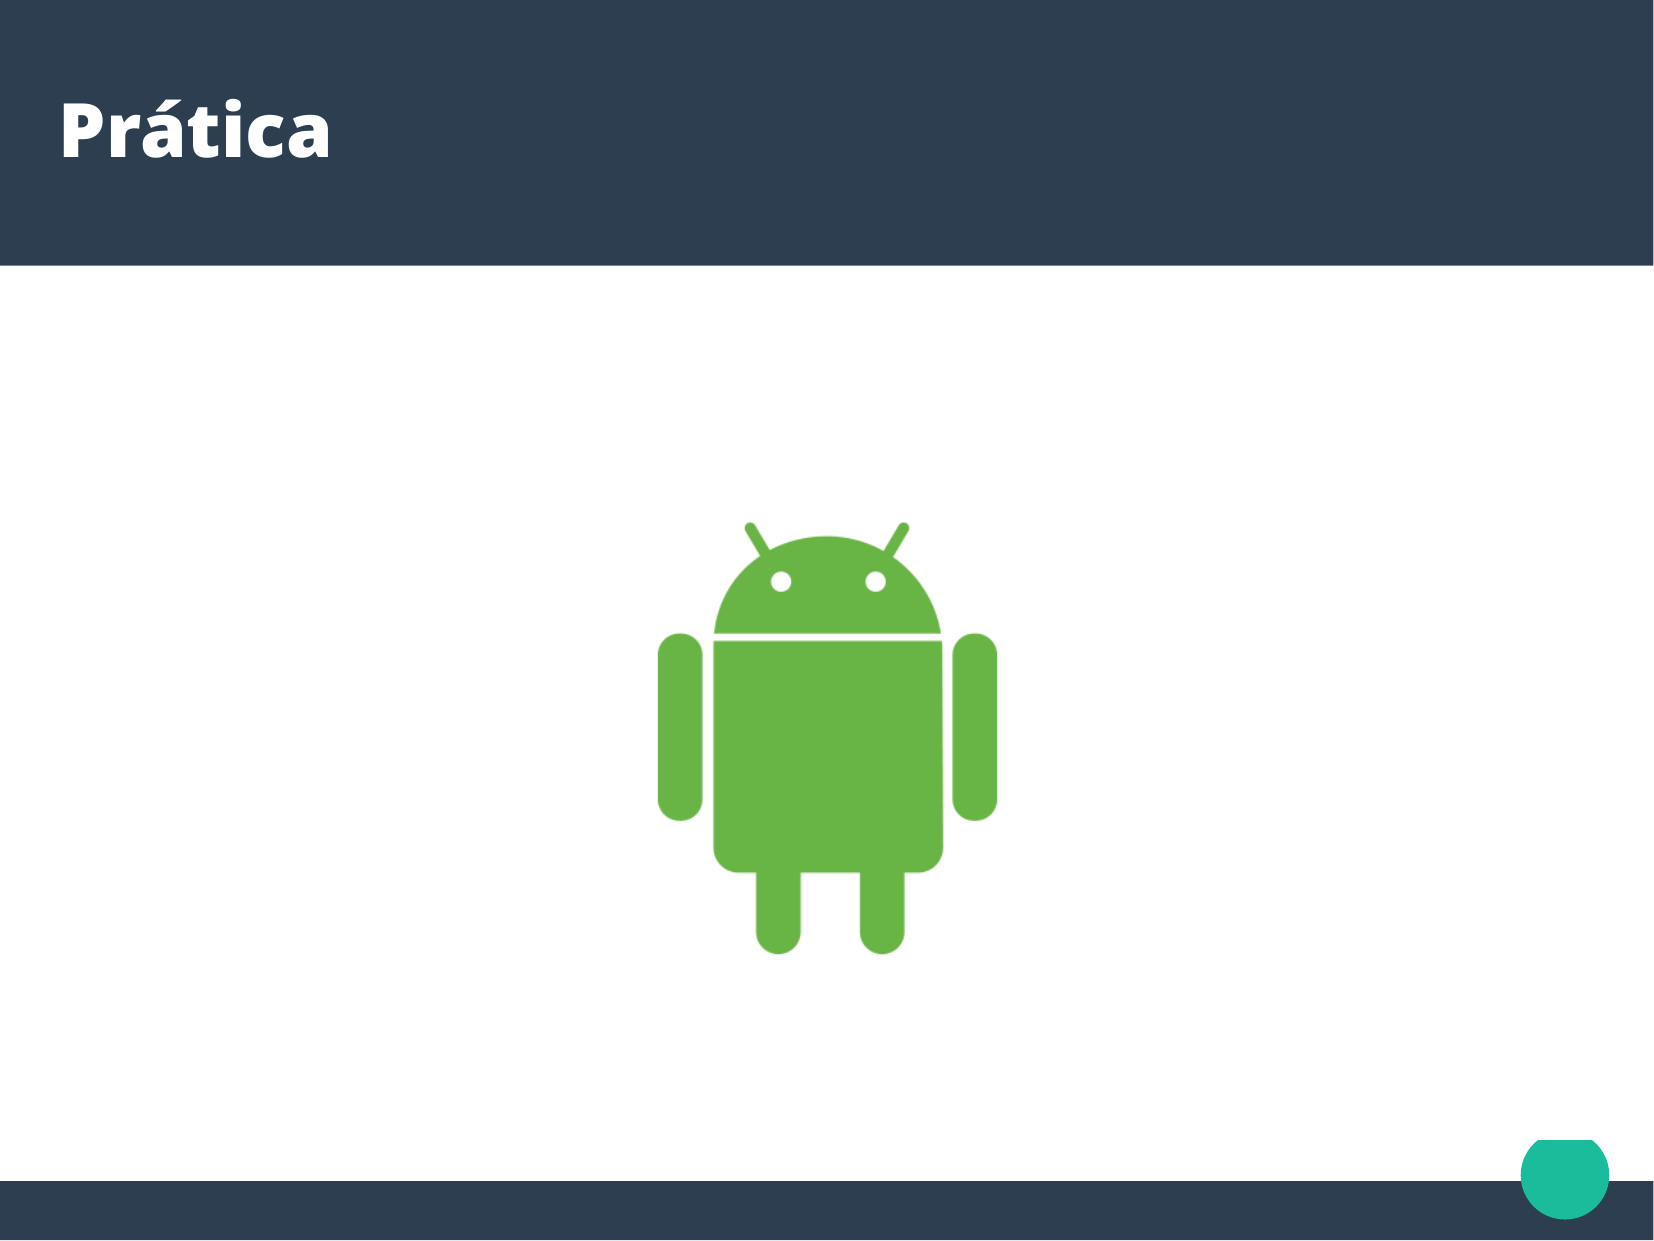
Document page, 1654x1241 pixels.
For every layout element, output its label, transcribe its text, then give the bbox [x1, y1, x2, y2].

title Prática [59, 49, 1595, 207]
picture [59, 337, 1595, 1140]
